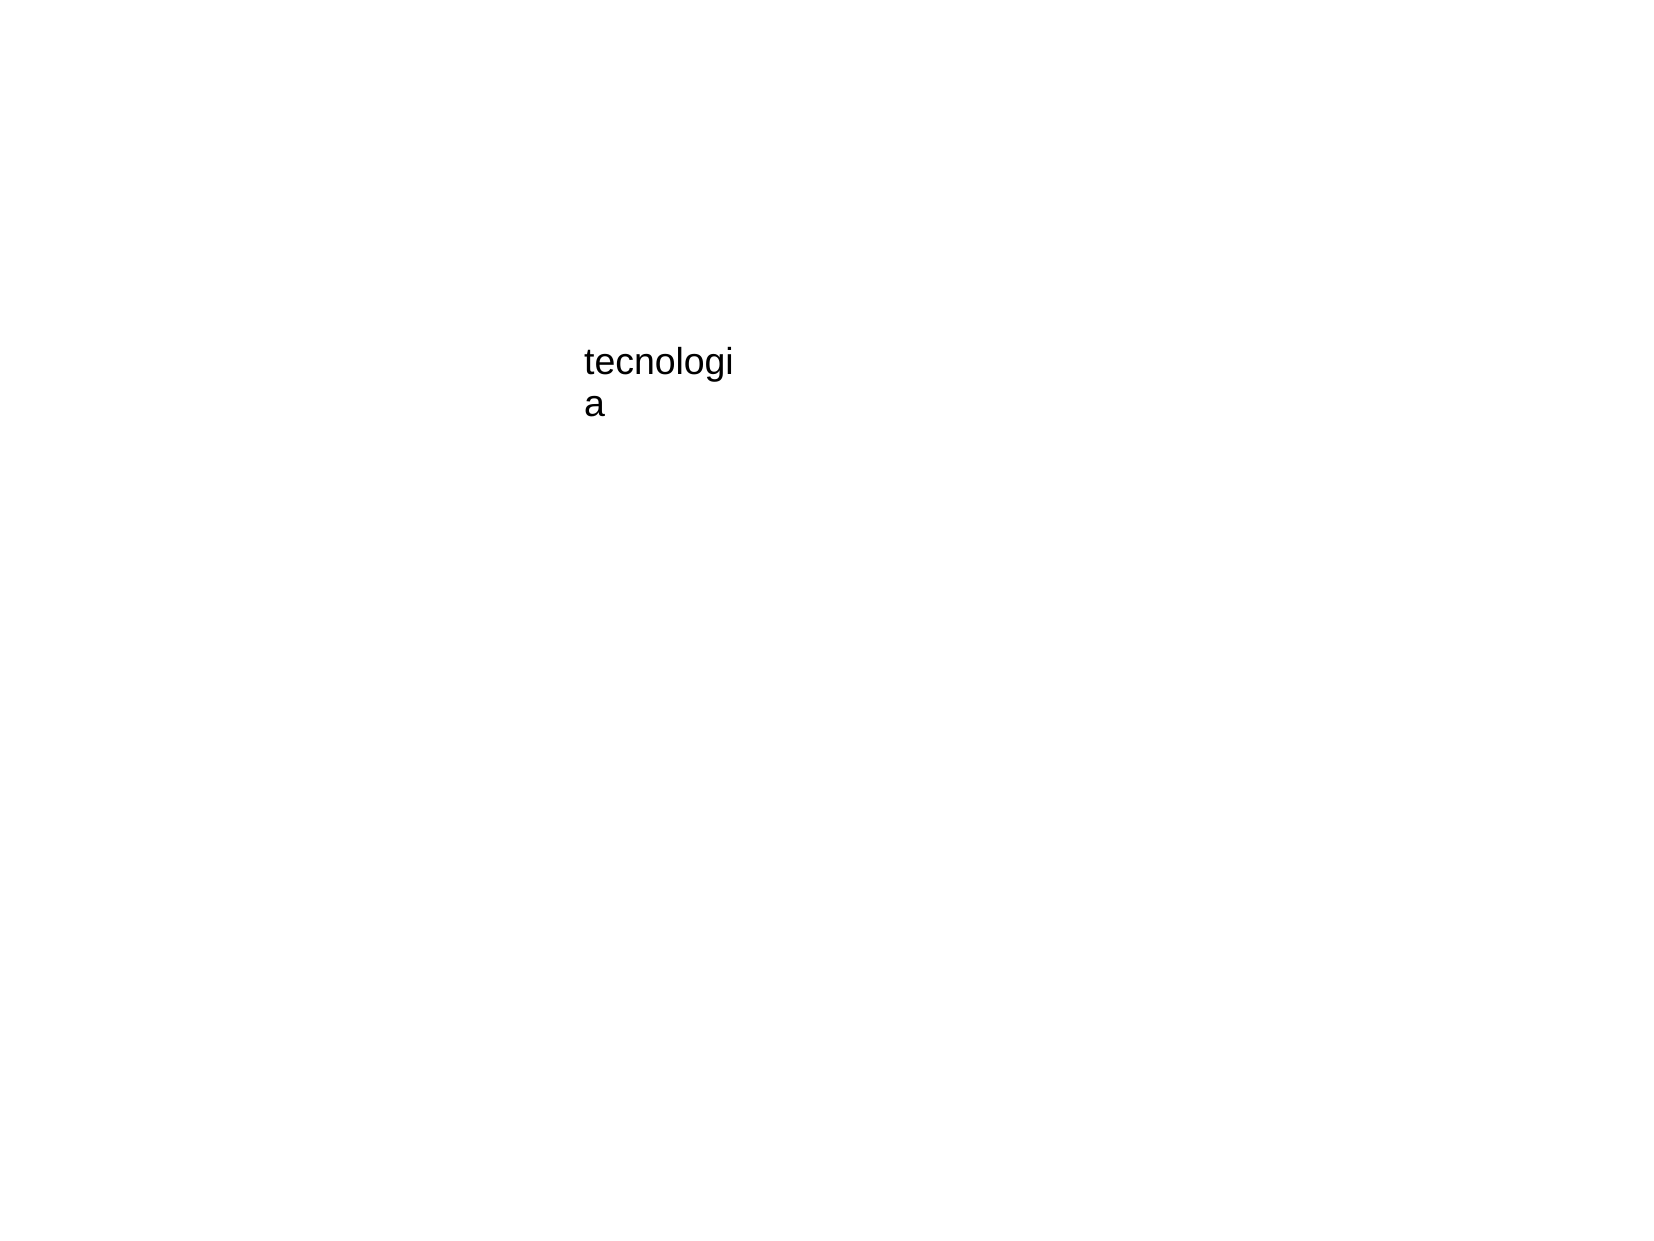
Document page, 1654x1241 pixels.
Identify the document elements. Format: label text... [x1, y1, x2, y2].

text_box tecnologia [569, 333, 753, 432]
